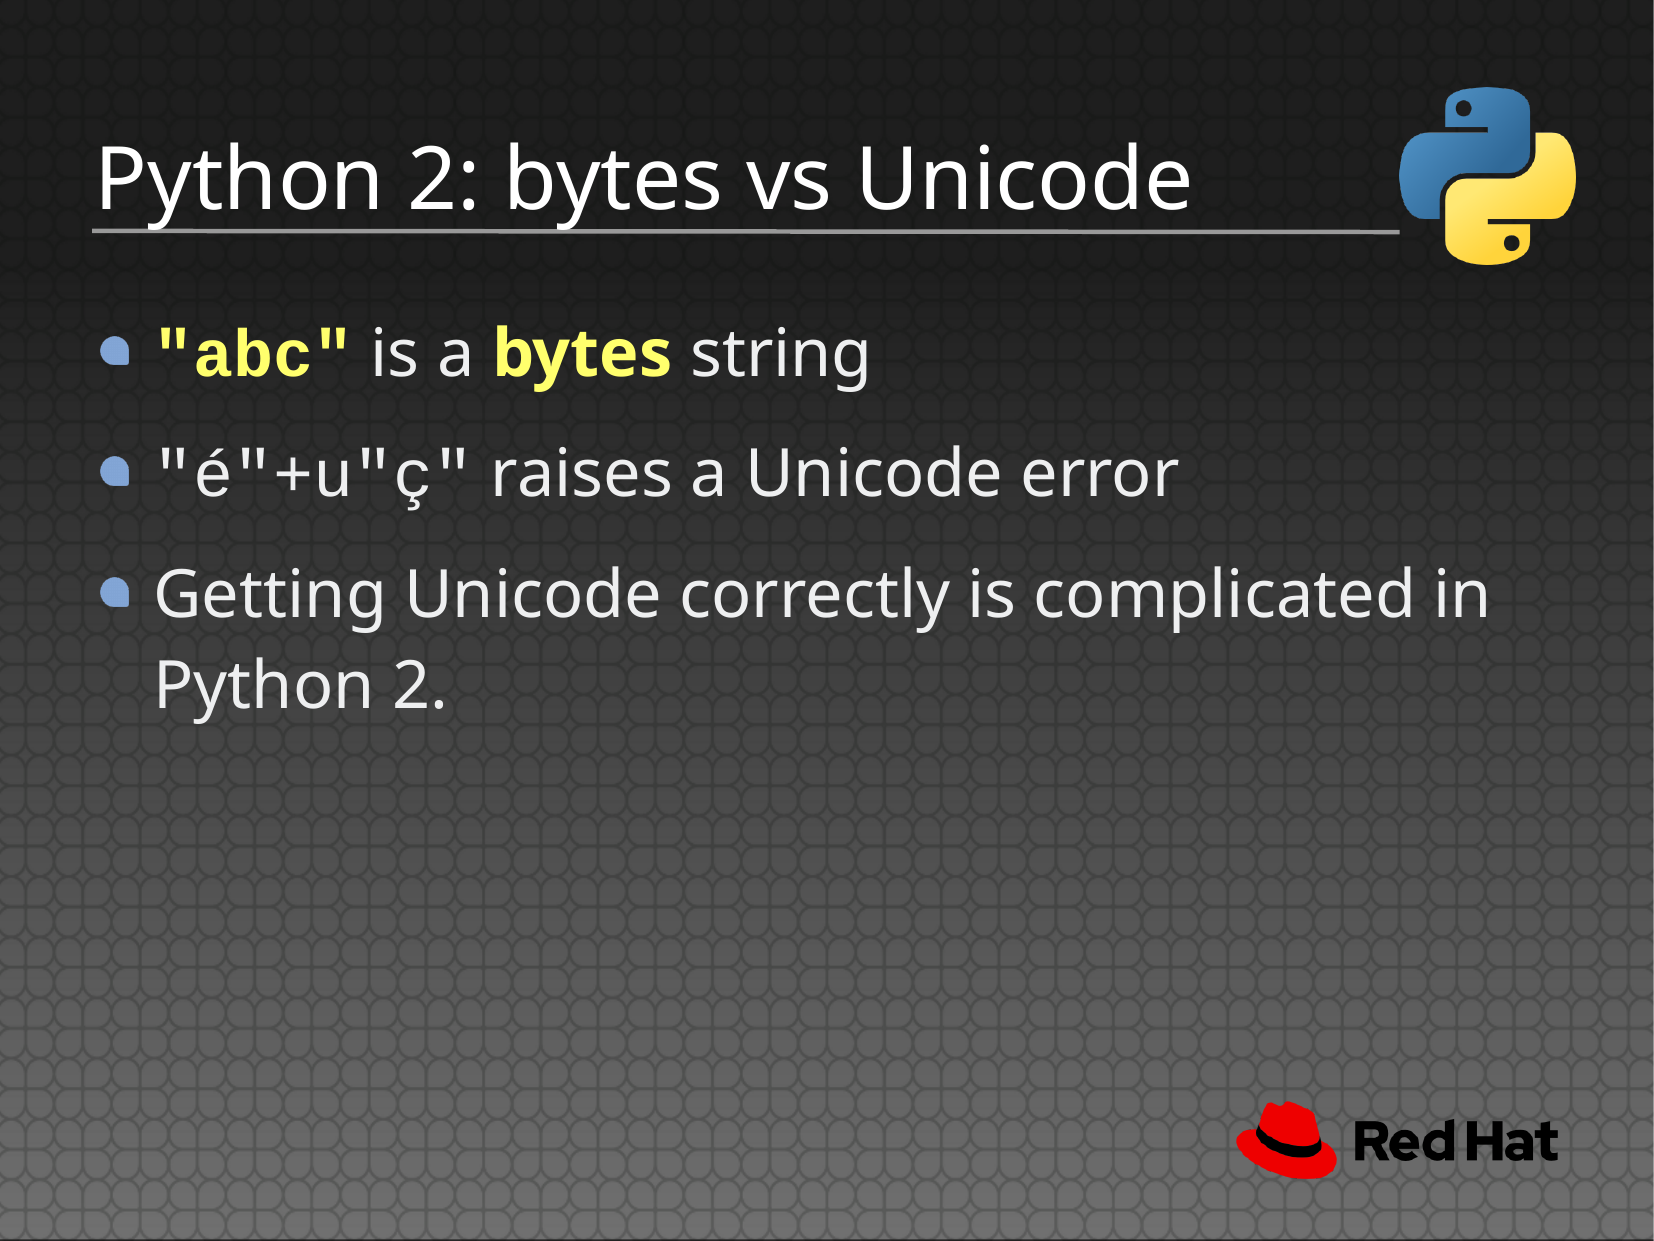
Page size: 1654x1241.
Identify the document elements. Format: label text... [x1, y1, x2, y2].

picture [0, 0, 1654, 1241]
list "abc" is a bytes string "é"+u"ç" raises a Unicode error Getting Unicode correctly is complicated in Python 2. [82, 304, 1571, 1045]
title Python 2: bytes vs Unicode [94, 100, 1426, 251]
